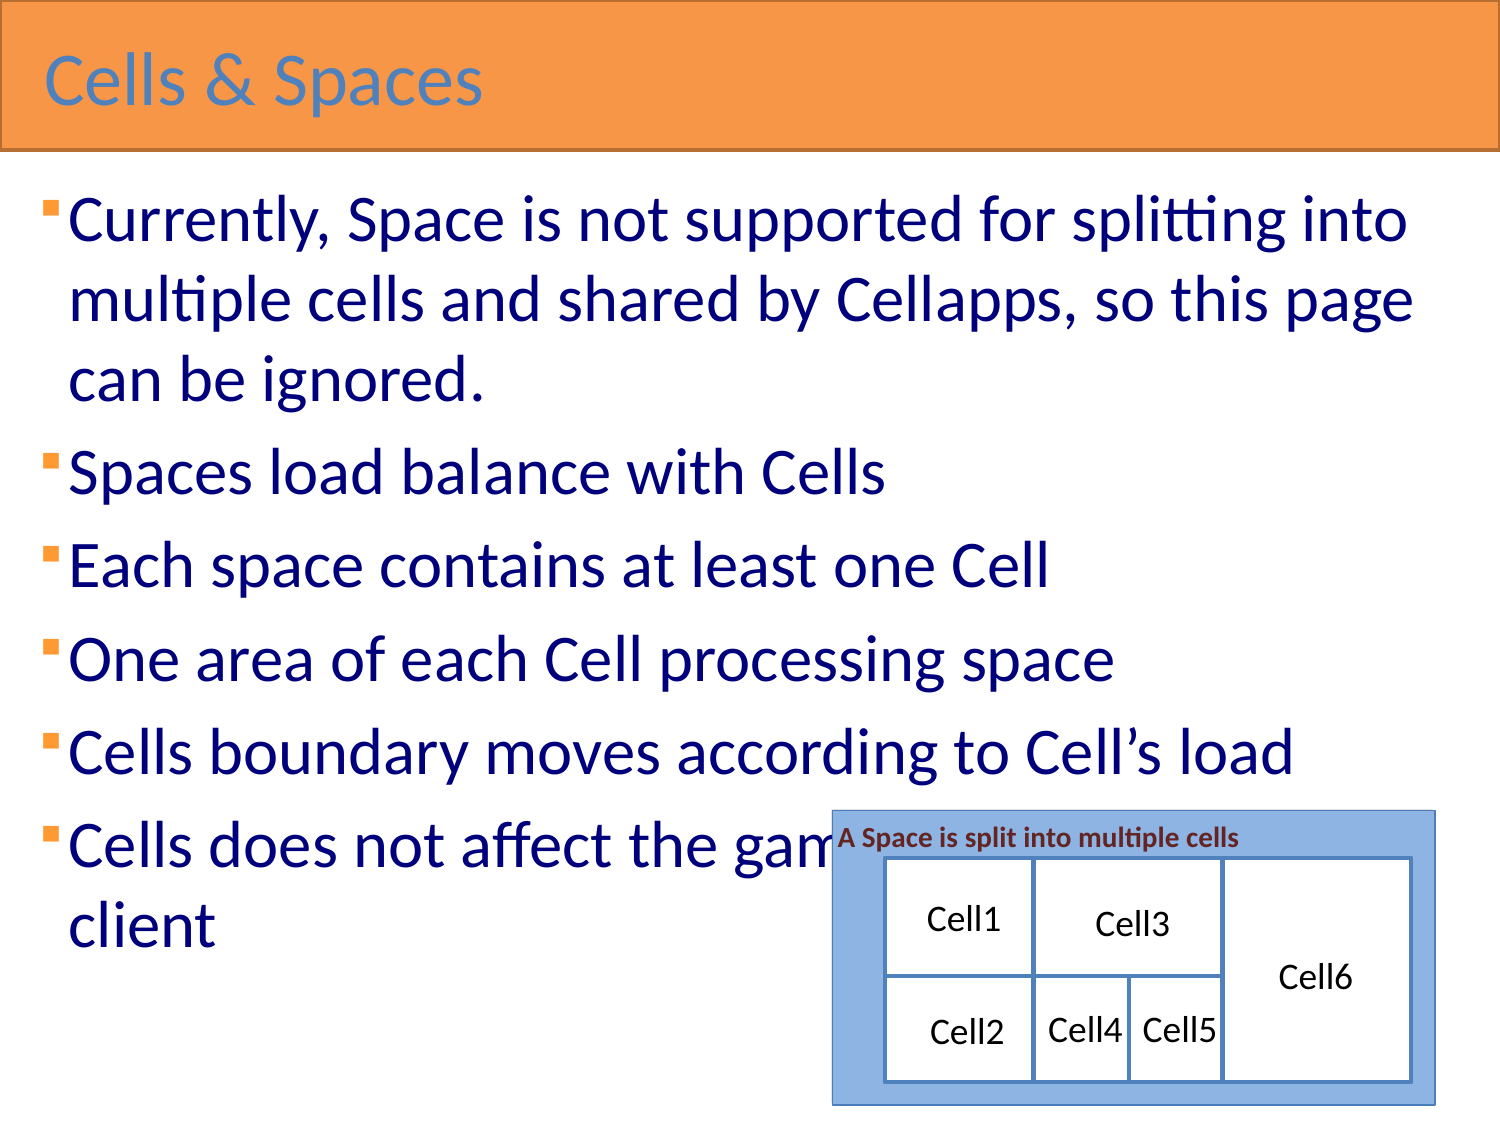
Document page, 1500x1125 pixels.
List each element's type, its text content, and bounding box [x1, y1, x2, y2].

text_box Currently, Space is not supported for splitting into multiple cells and shared by Cellapps, so this page can be ignored. Spaces load balance with Cells Each space contains at least one Cell One area of each Cell processing space Cells boundary moves according to Cell’s load Cells does not affect the gaming experience of the client [30, 172, 1466, 1066]
text_box Cell3 [1080, 891, 1187, 952]
text_box Cell6 [1263, 944, 1371, 1005]
text_box Cell4 [1033, 997, 1127, 1058]
text_box Cell5 [1127, 997, 1235, 1058]
text_box Cell1 [912, 886, 1019, 947]
text_box [0, 0, 1500, 150]
text_box A Space is split into multiple cells [822, 810, 1485, 861]
text_box [832, 861, 1436, 1105]
text_box Cell2 [915, 999, 1022, 1060]
title Cells & Spaces [29, 21, 1188, 129]
